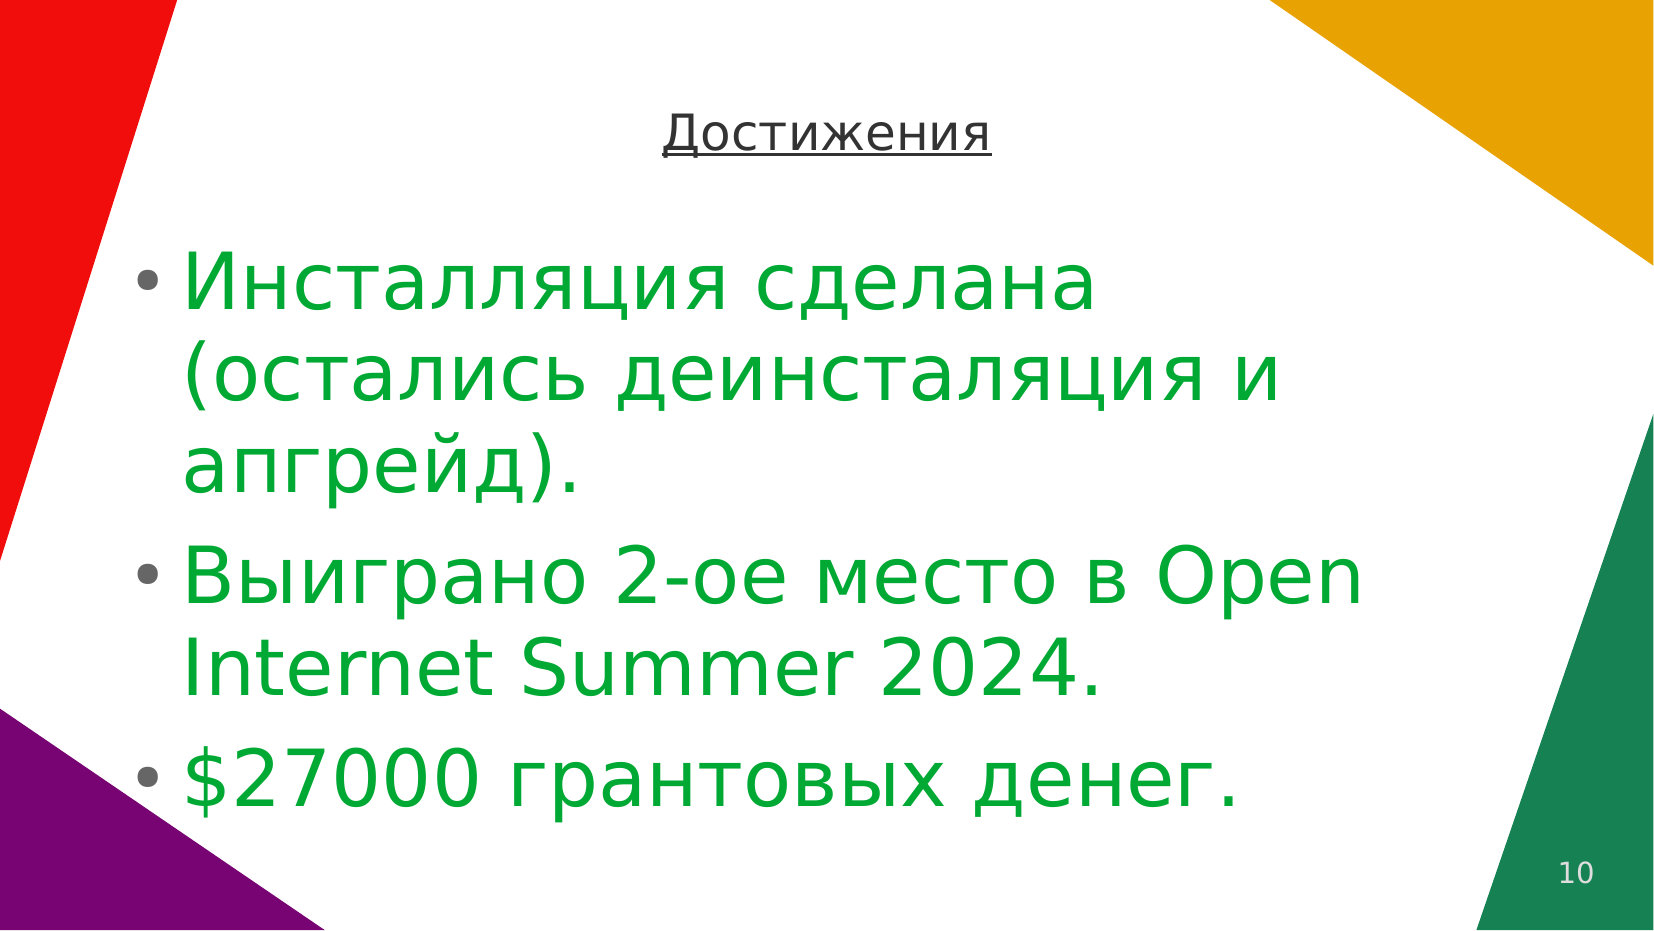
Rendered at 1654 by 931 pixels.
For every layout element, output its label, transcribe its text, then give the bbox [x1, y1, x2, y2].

title Достижения [118, 59, 1536, 207]
list Инсталляция сделана (остались деинсталяция и апгрейд). Выиграно 2-ое место в Open Internet Summer 2024. $27000 грантовых денег. [118, 236, 1536, 827]
